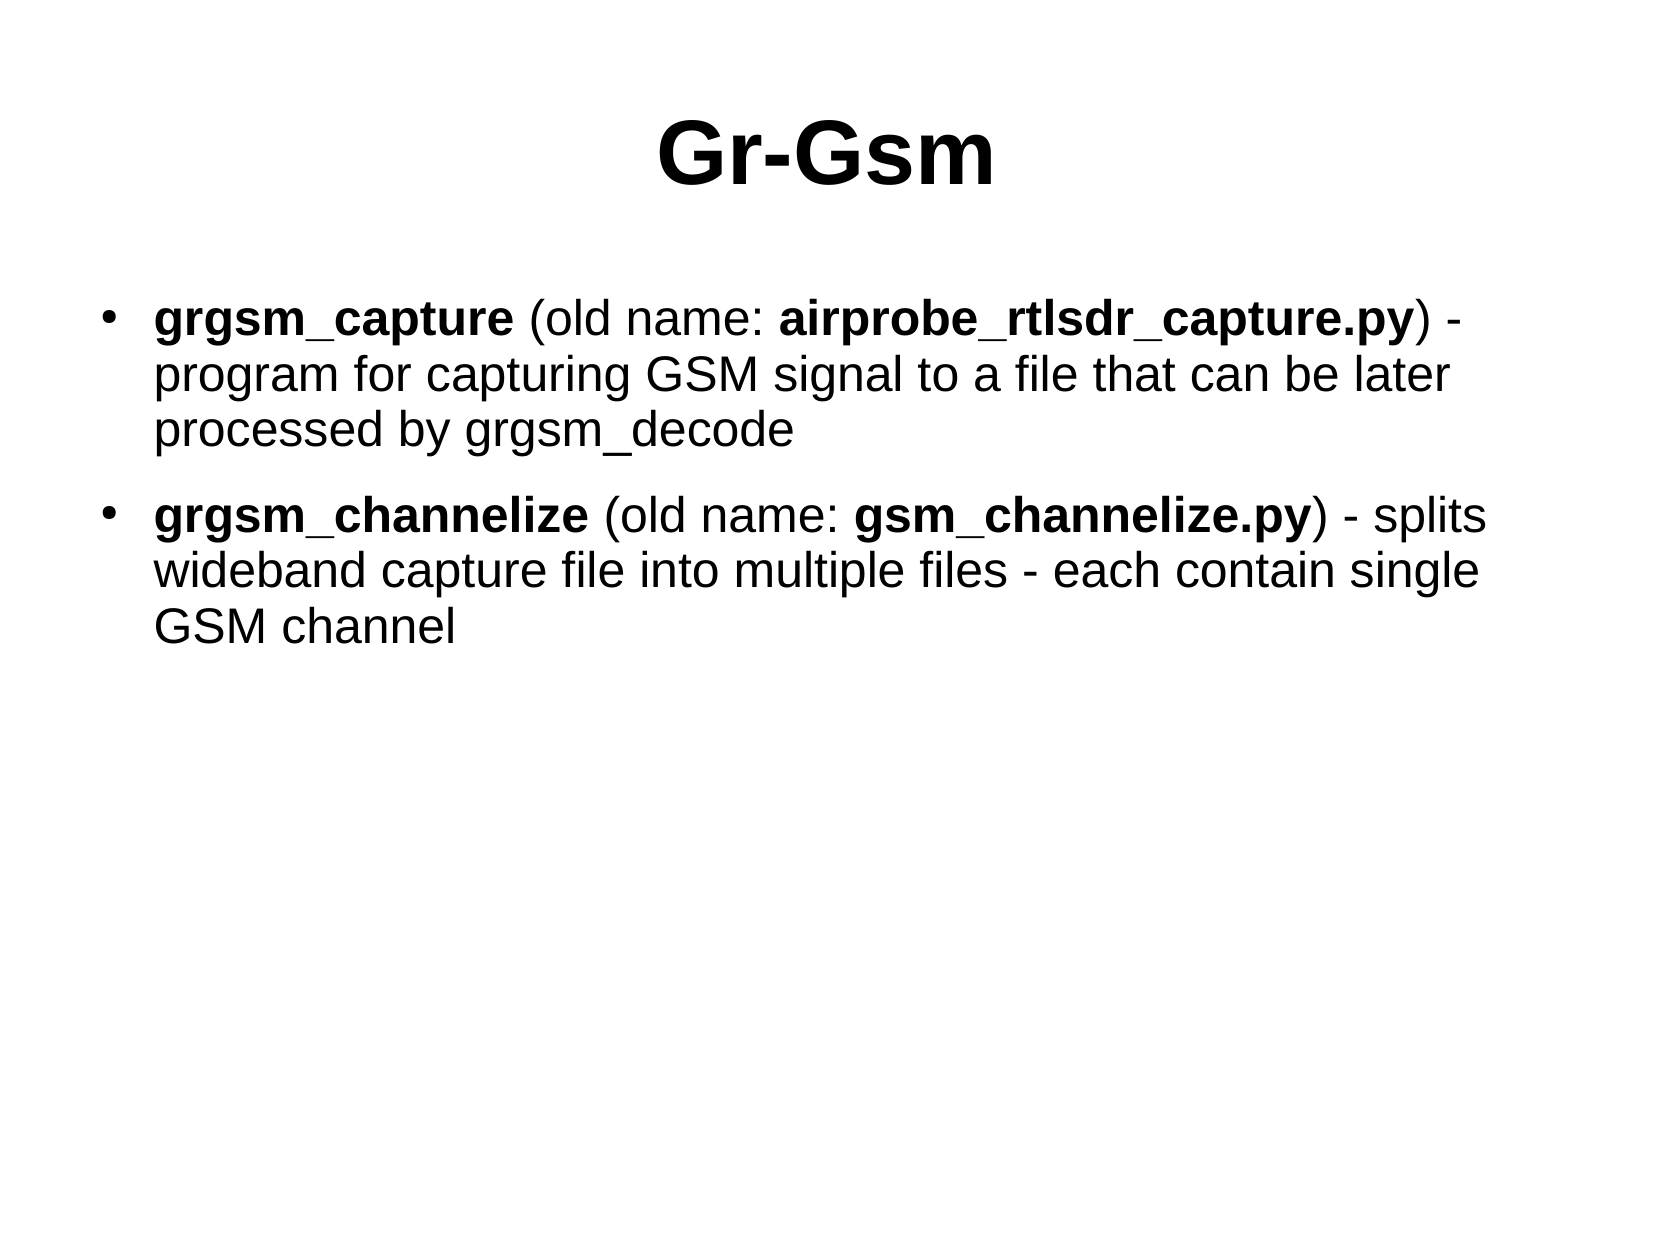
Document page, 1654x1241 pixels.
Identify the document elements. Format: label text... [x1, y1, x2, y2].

title Gr-Gsm [82, 49, 1571, 257]
list grgsm_capture (old name: airprobe_rtlsdr_capture.py) - program for capturing GSM signal to a file that can be later processed by grgsm_decode grgsm_channelize (old name: gsm_channelize.py) - splits wideband capture file into multiple files - each contain single GSM channel [82, 290, 1571, 1010]
